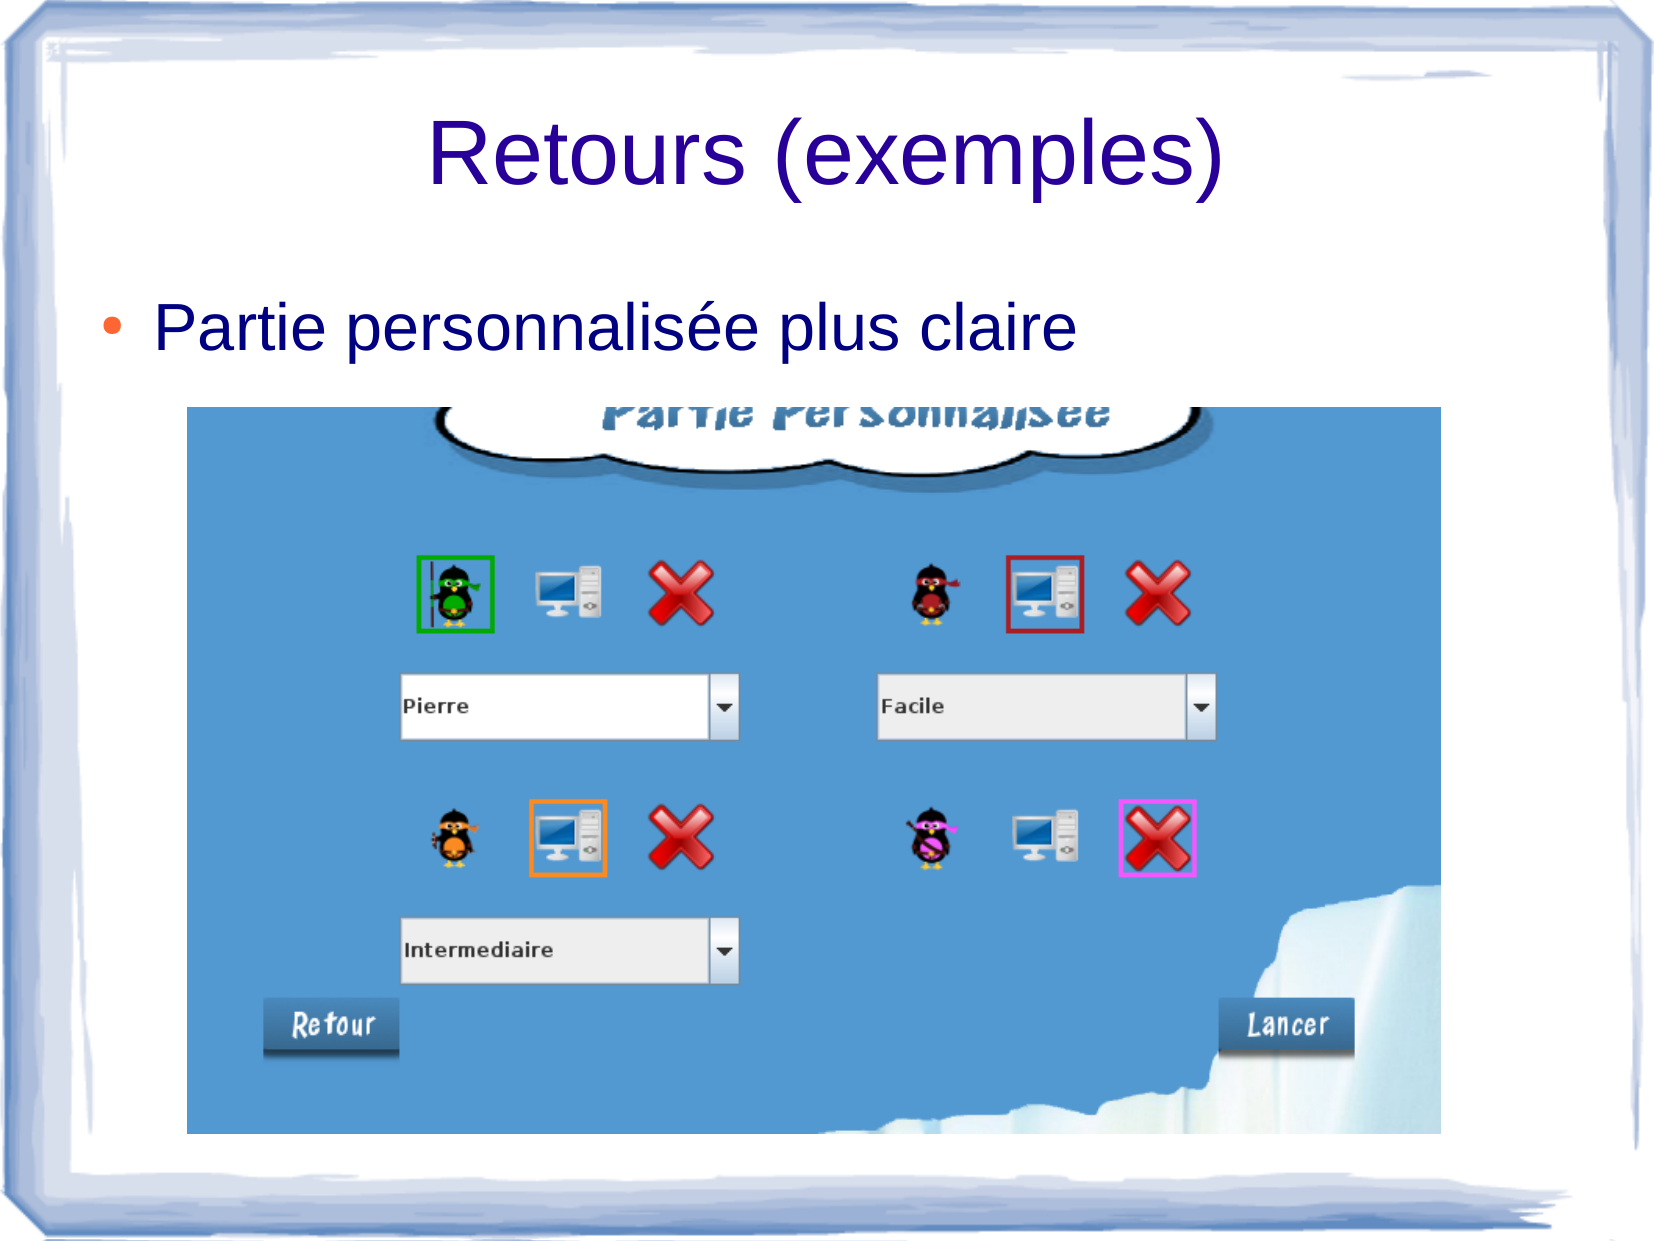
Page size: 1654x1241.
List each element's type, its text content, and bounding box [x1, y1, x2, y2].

list Partie personnalisée plus claire [82, 290, 1538, 995]
title Retours (exemples) [82, 49, 1571, 257]
picture [0, 0, 1654, 1241]
